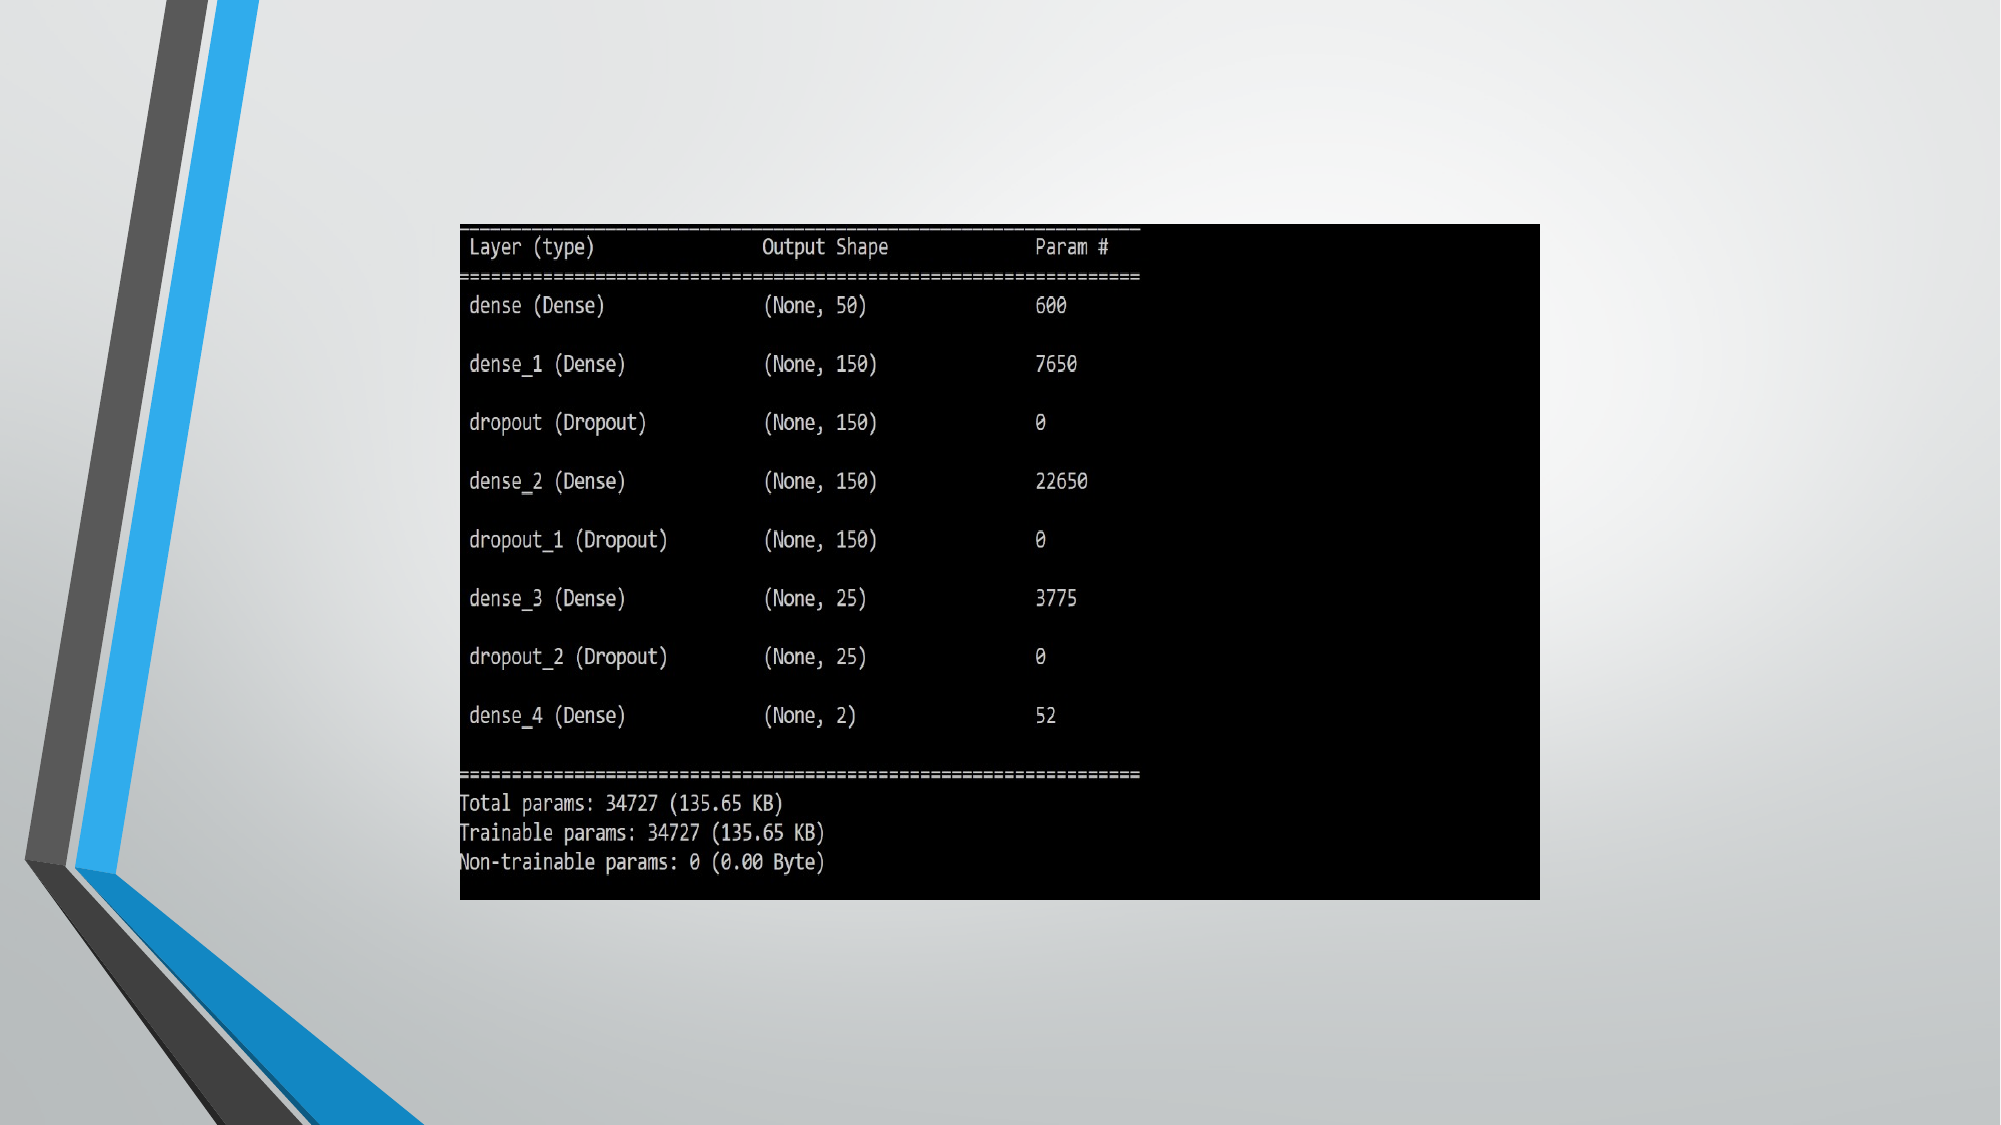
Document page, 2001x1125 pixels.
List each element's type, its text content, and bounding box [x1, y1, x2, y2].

title SCREEN SHOT [243, 0, 1887, 132]
picture [460, 224, 1540, 901]
